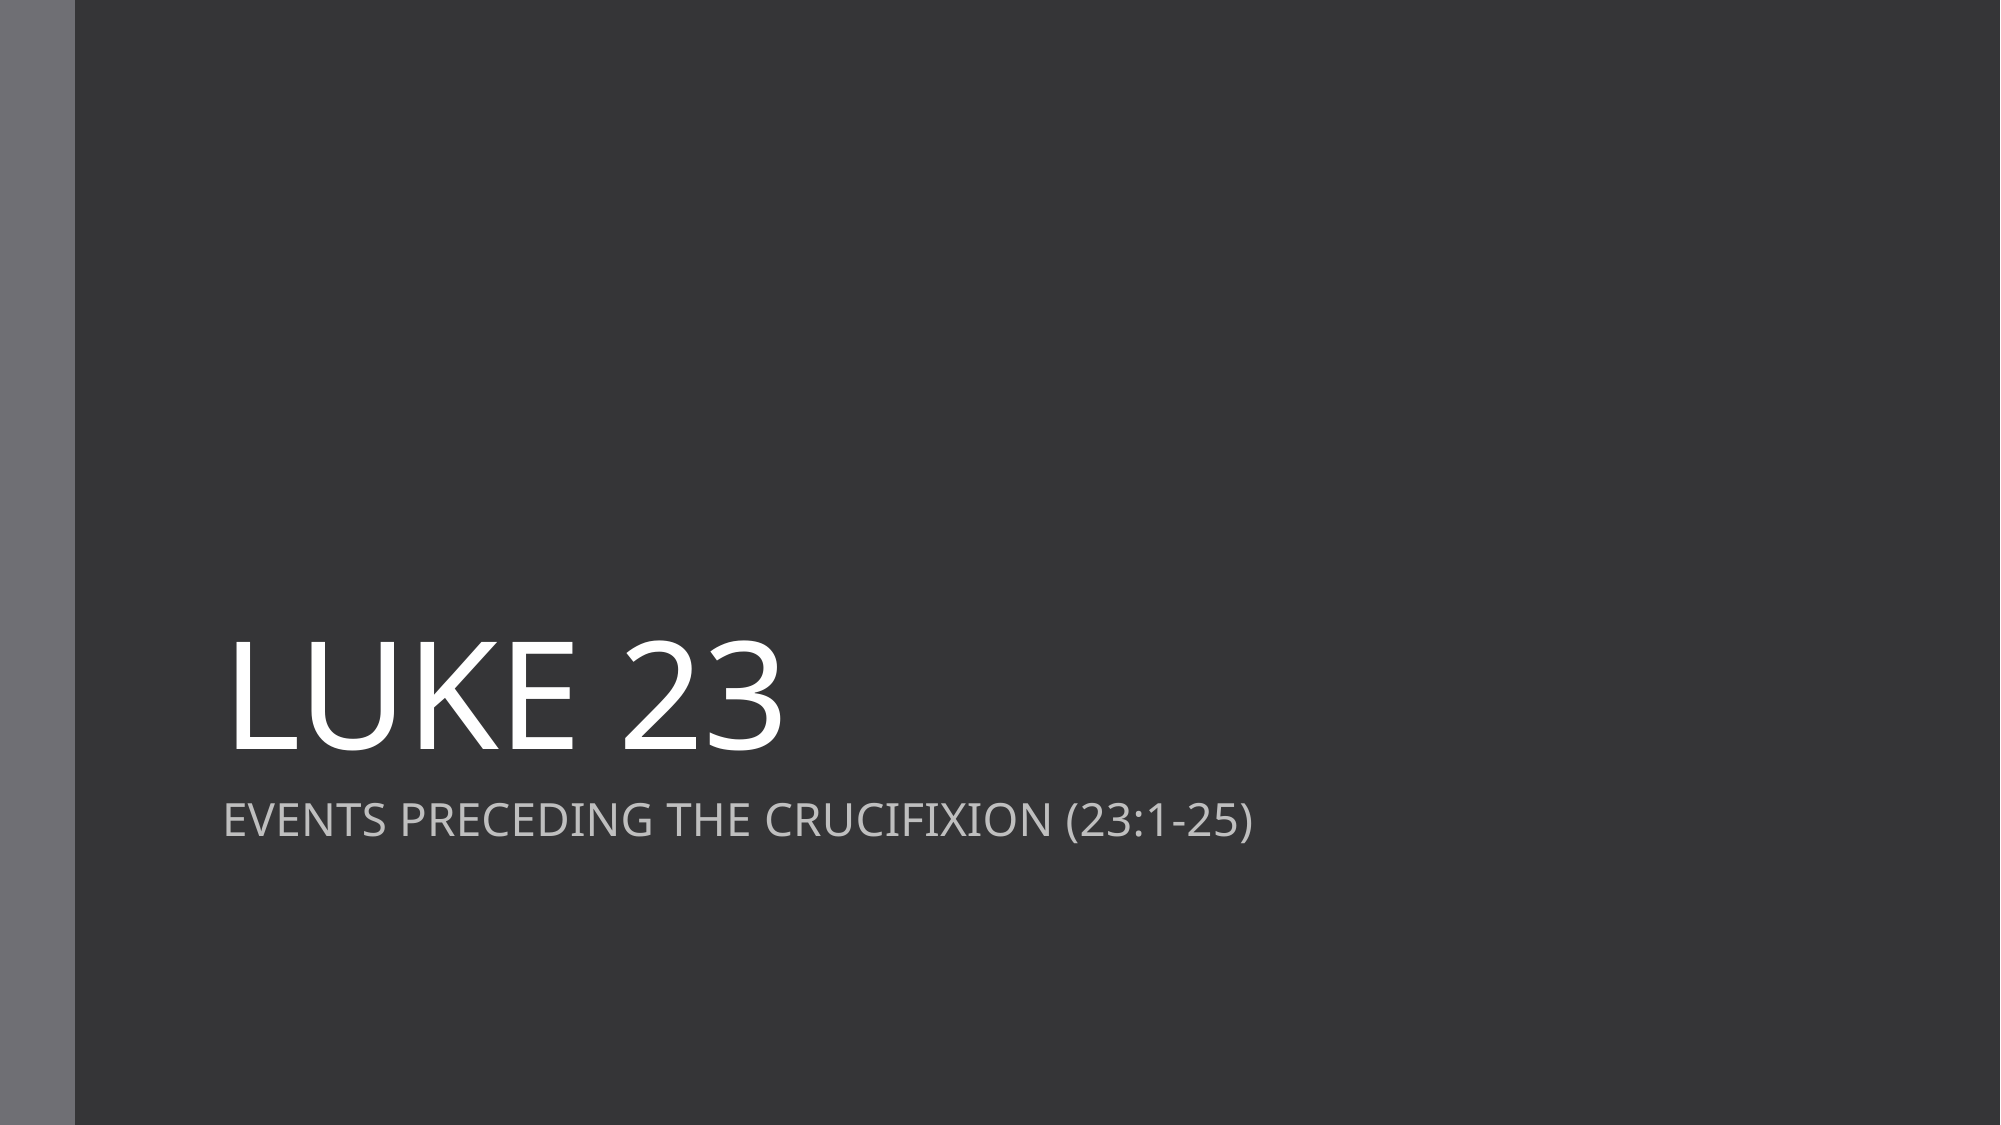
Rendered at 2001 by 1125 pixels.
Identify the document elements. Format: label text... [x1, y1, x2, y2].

title LUKE 23 [206, 124, 1752, 787]
subtitle EVENTS PRECEDING THE CRUCIFIXION (23:1-25) [206, 787, 1752, 1066]
